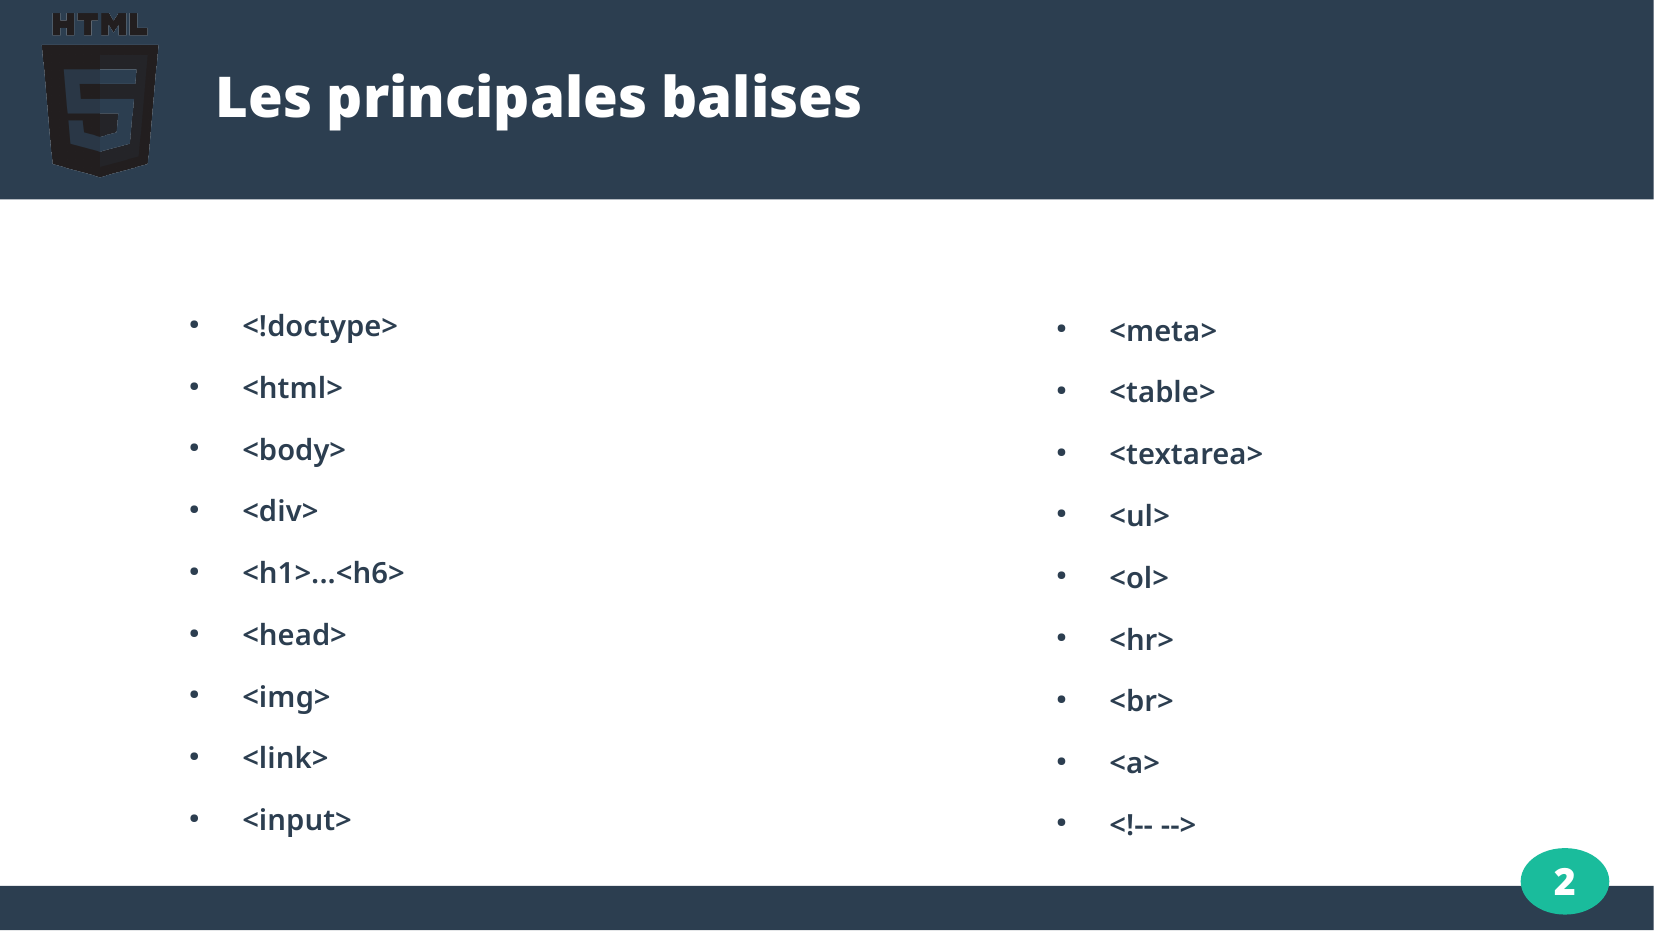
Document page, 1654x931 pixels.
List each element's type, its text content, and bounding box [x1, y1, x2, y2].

list <!doctype> <html> <body> <div> <h1>...<h6> <head> <img> <link> <input> [59, 243, 414, 864]
list <meta> <table> <textarea> <ul> <ol> <hr> <br> <a> <!-- --> [909, 248, 1264, 869]
picture [11, 6, 189, 184]
title Les principales balises [200, 37, 1601, 155]
